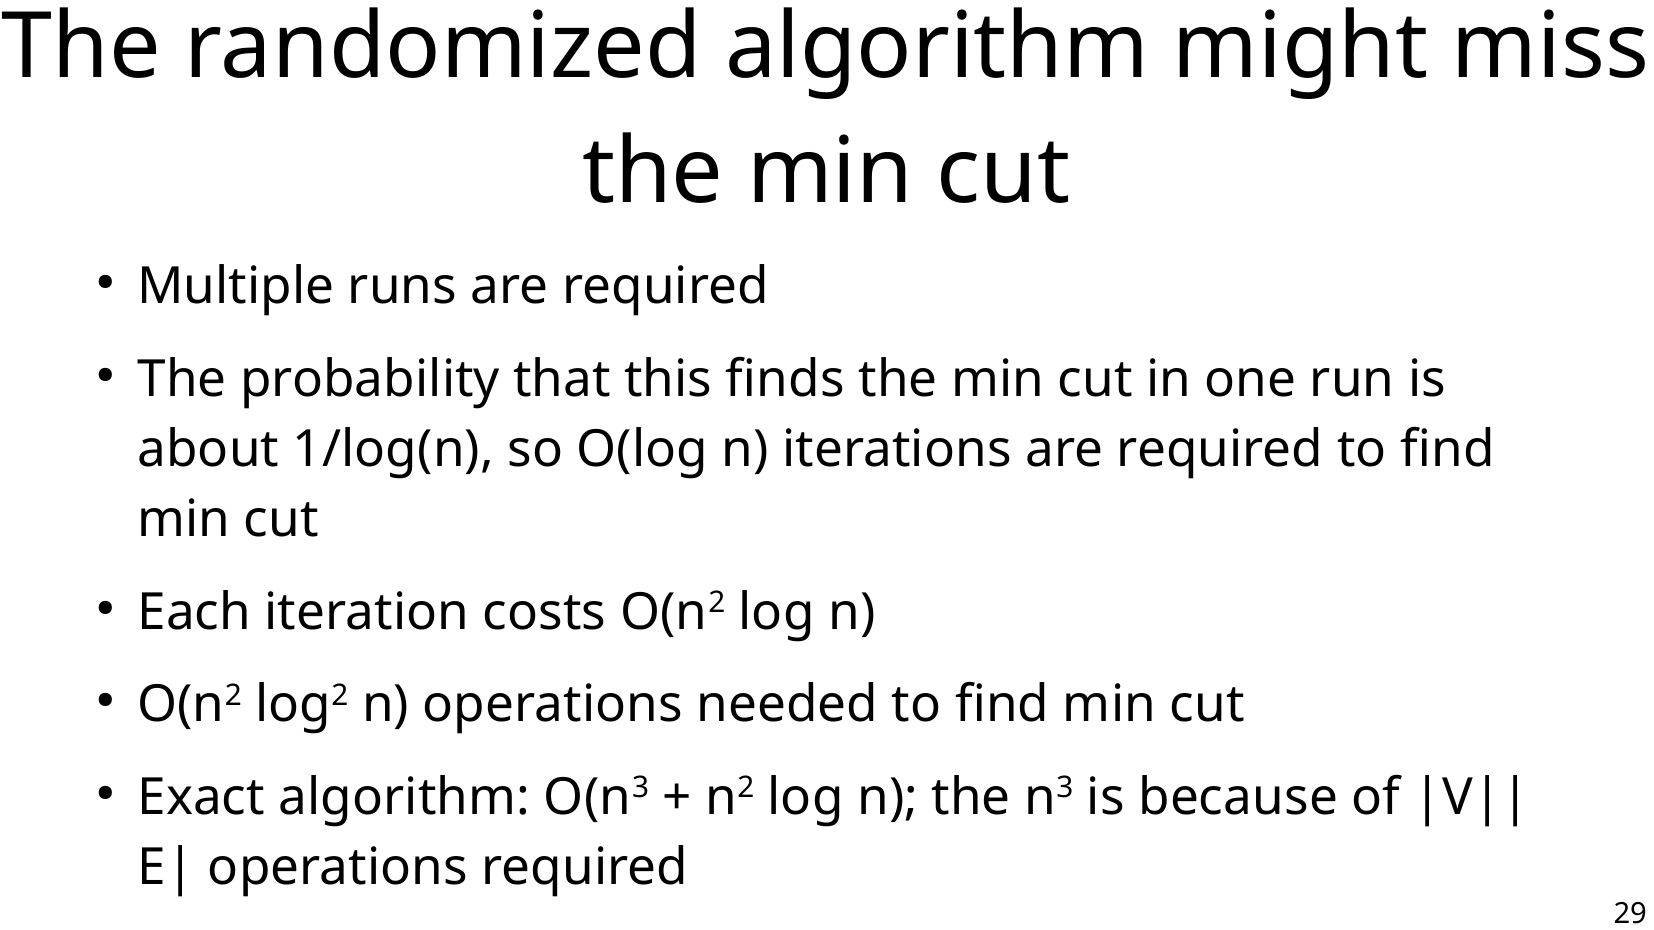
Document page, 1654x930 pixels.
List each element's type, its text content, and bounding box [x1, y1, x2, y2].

title The randomized algorithm might miss the min cut [0, 0, 1653, 210]
list Multiple runs are required The probability that this finds the min cut in one run is about 1/log(n), so O(log n) iterations are required to find min cut Each iteration costs O(n2 log n) O(n2 log2 n) operations needed to find min cut Exact algorithm: O(n3 + n2 log n); the n3 is because of |V||E| operations required [82, 248, 1571, 901]
